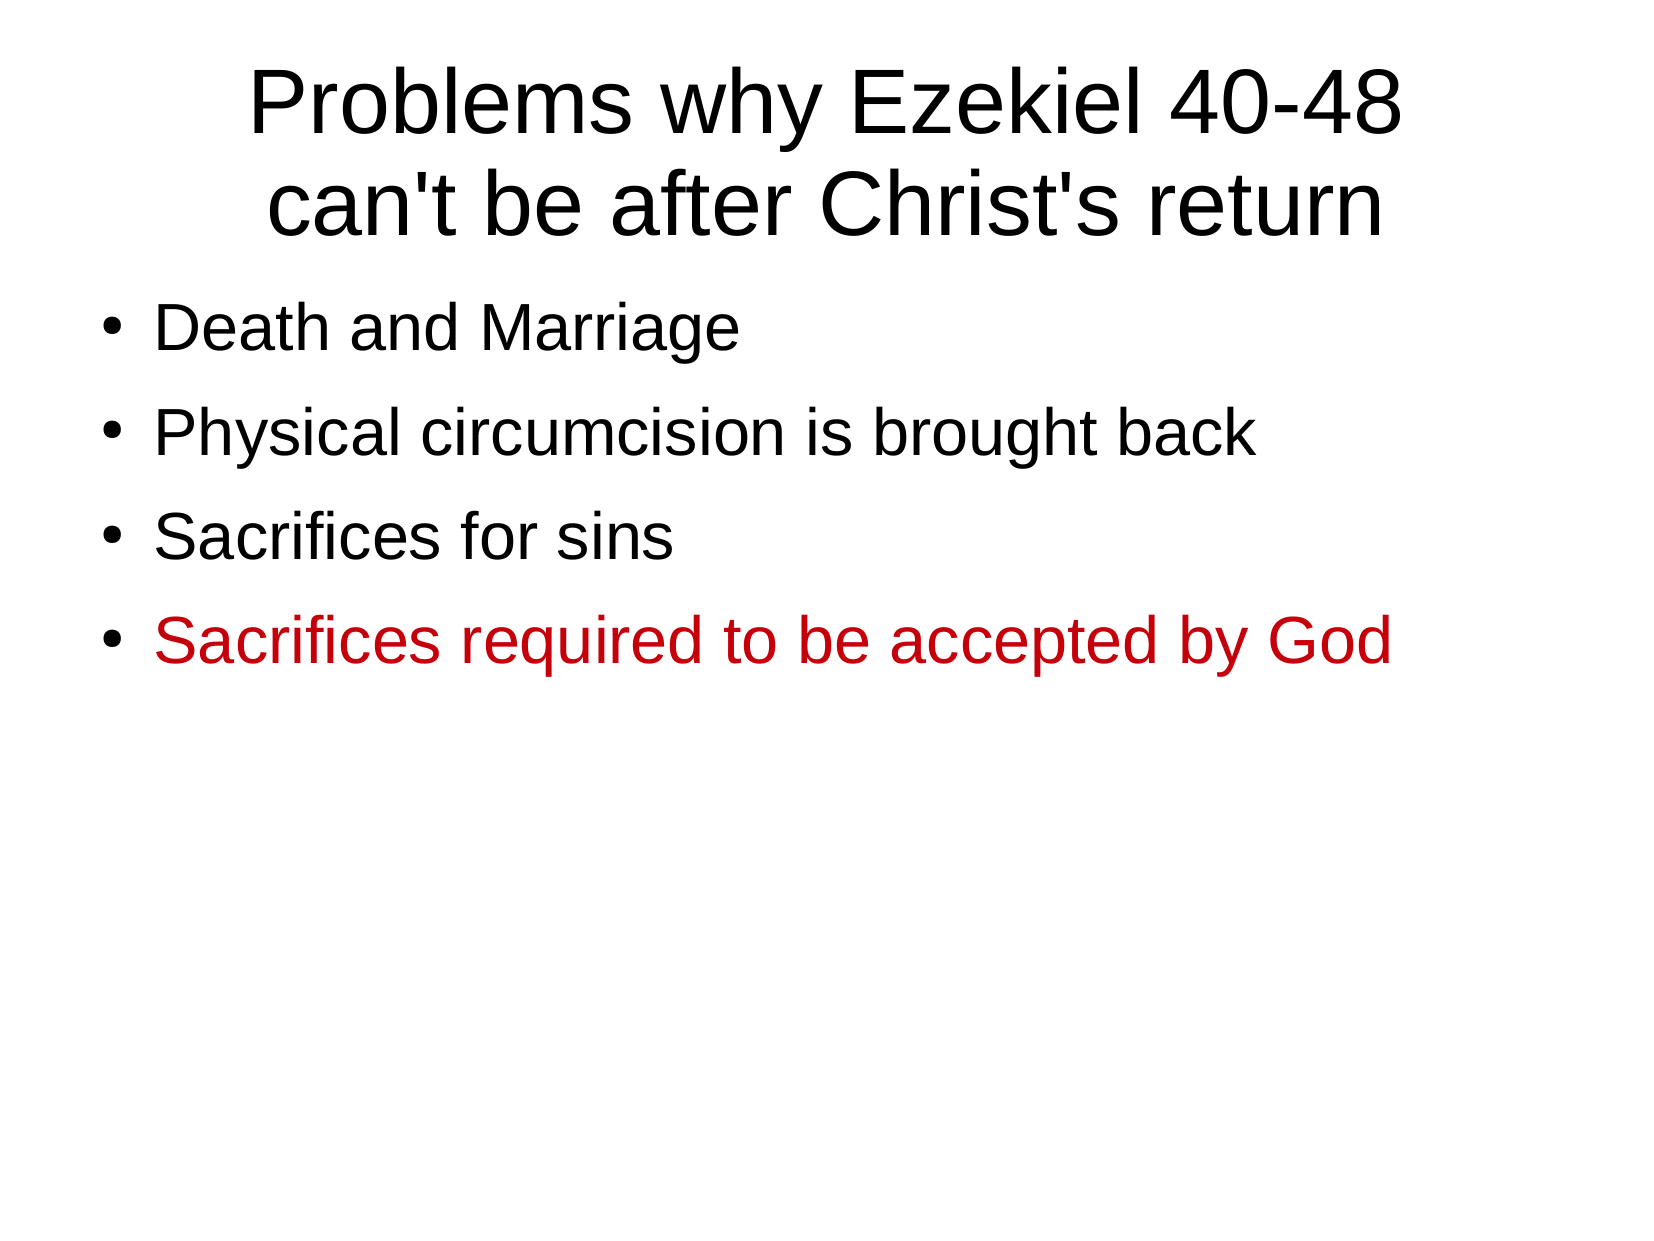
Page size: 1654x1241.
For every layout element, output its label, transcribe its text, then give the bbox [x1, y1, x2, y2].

list Death and Marriage Physical circumcision is brought back Sacrifices for sins Sacrifices required to be accepted by God [82, 290, 1571, 1109]
title Problems why Ezekiel 40-48 can't be after Christ's return [82, 49, 1571, 257]
